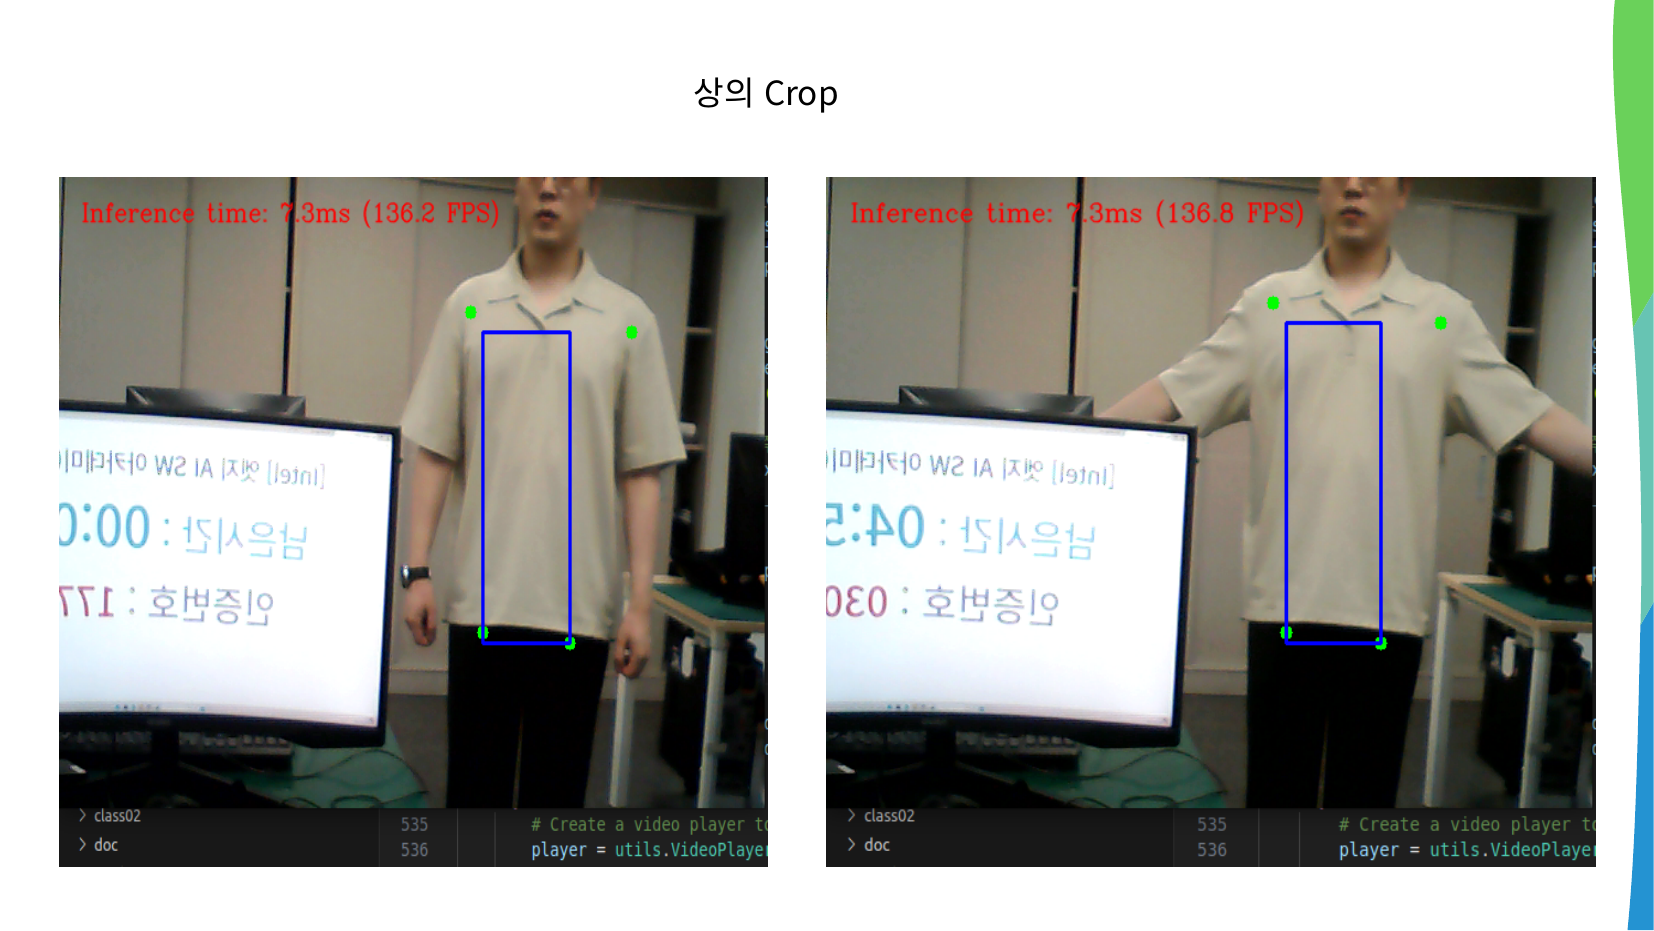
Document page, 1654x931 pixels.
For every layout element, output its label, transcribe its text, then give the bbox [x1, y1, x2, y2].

text_box 상의 Crop [679, 59, 1063, 148]
picture [59, 177, 768, 867]
picture [826, 177, 1596, 867]
